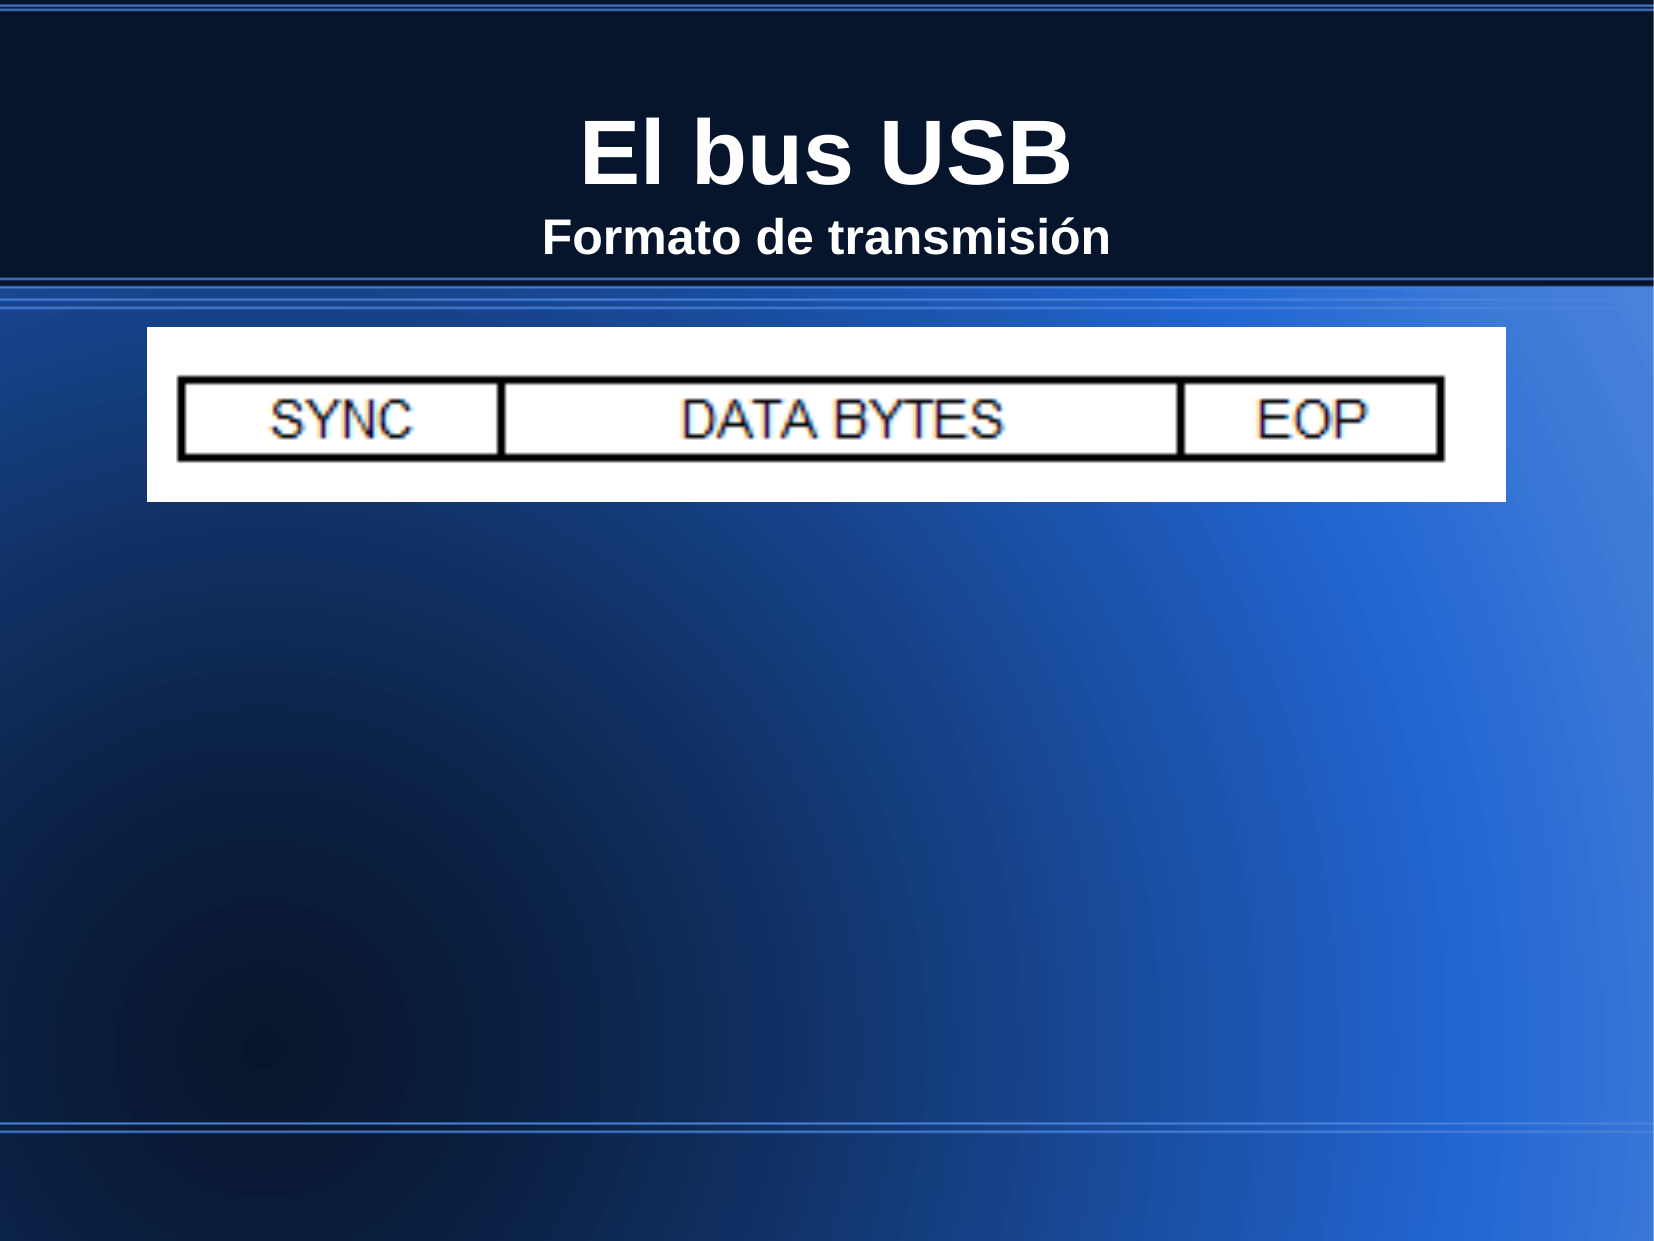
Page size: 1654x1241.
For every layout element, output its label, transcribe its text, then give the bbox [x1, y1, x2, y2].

title El bus USB [82, 49, 1571, 257]
picture [0, 0, 1654, 1241]
title Formato de transmisión [509, 208, 1145, 266]
